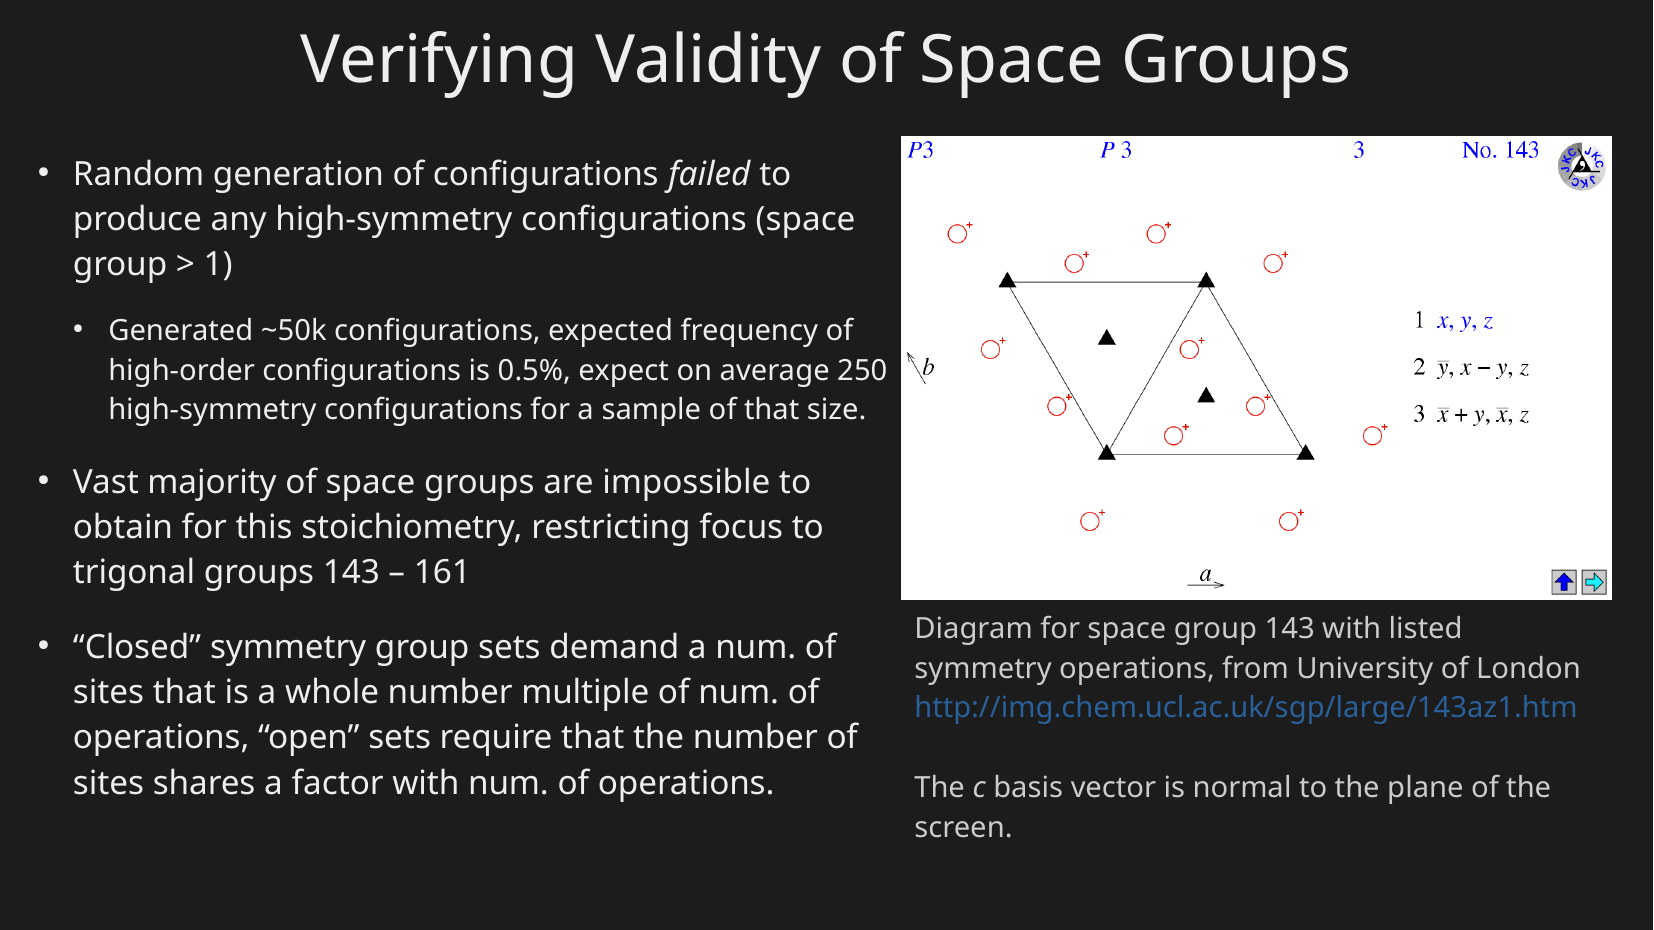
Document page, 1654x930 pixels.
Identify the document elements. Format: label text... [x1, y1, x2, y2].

list Random generation of configurations failed to produce any high-symmetry configurations (space group > 1) Generated ~50k configurations, expected frequency of high-order configurations is 0.5%, expect on average 250 high-symmetry configurations for a sample of that size. Vast majority of space groups are impossible to obtain for this stoichiometry, restricting focus to trigonal groups 143 – 161 “Closed” symmetry group sets demand a num. of sites that is a whole number multiple of num. of operations, “open” sets require that the number of sites shares a factor with num. of operations. [37, 149, 900, 825]
picture [901, 136, 1612, 599]
title Verifying Validity of Space Groups [82, 0, 1571, 113]
text_box Diagram for space group 143 with listed symmetry operations, from University of London http://img.chem.ucl.ac.uk/sgp/large/143az1.htm The c basis vector is normal to the plane of the screen. [899, 599, 1612, 854]
